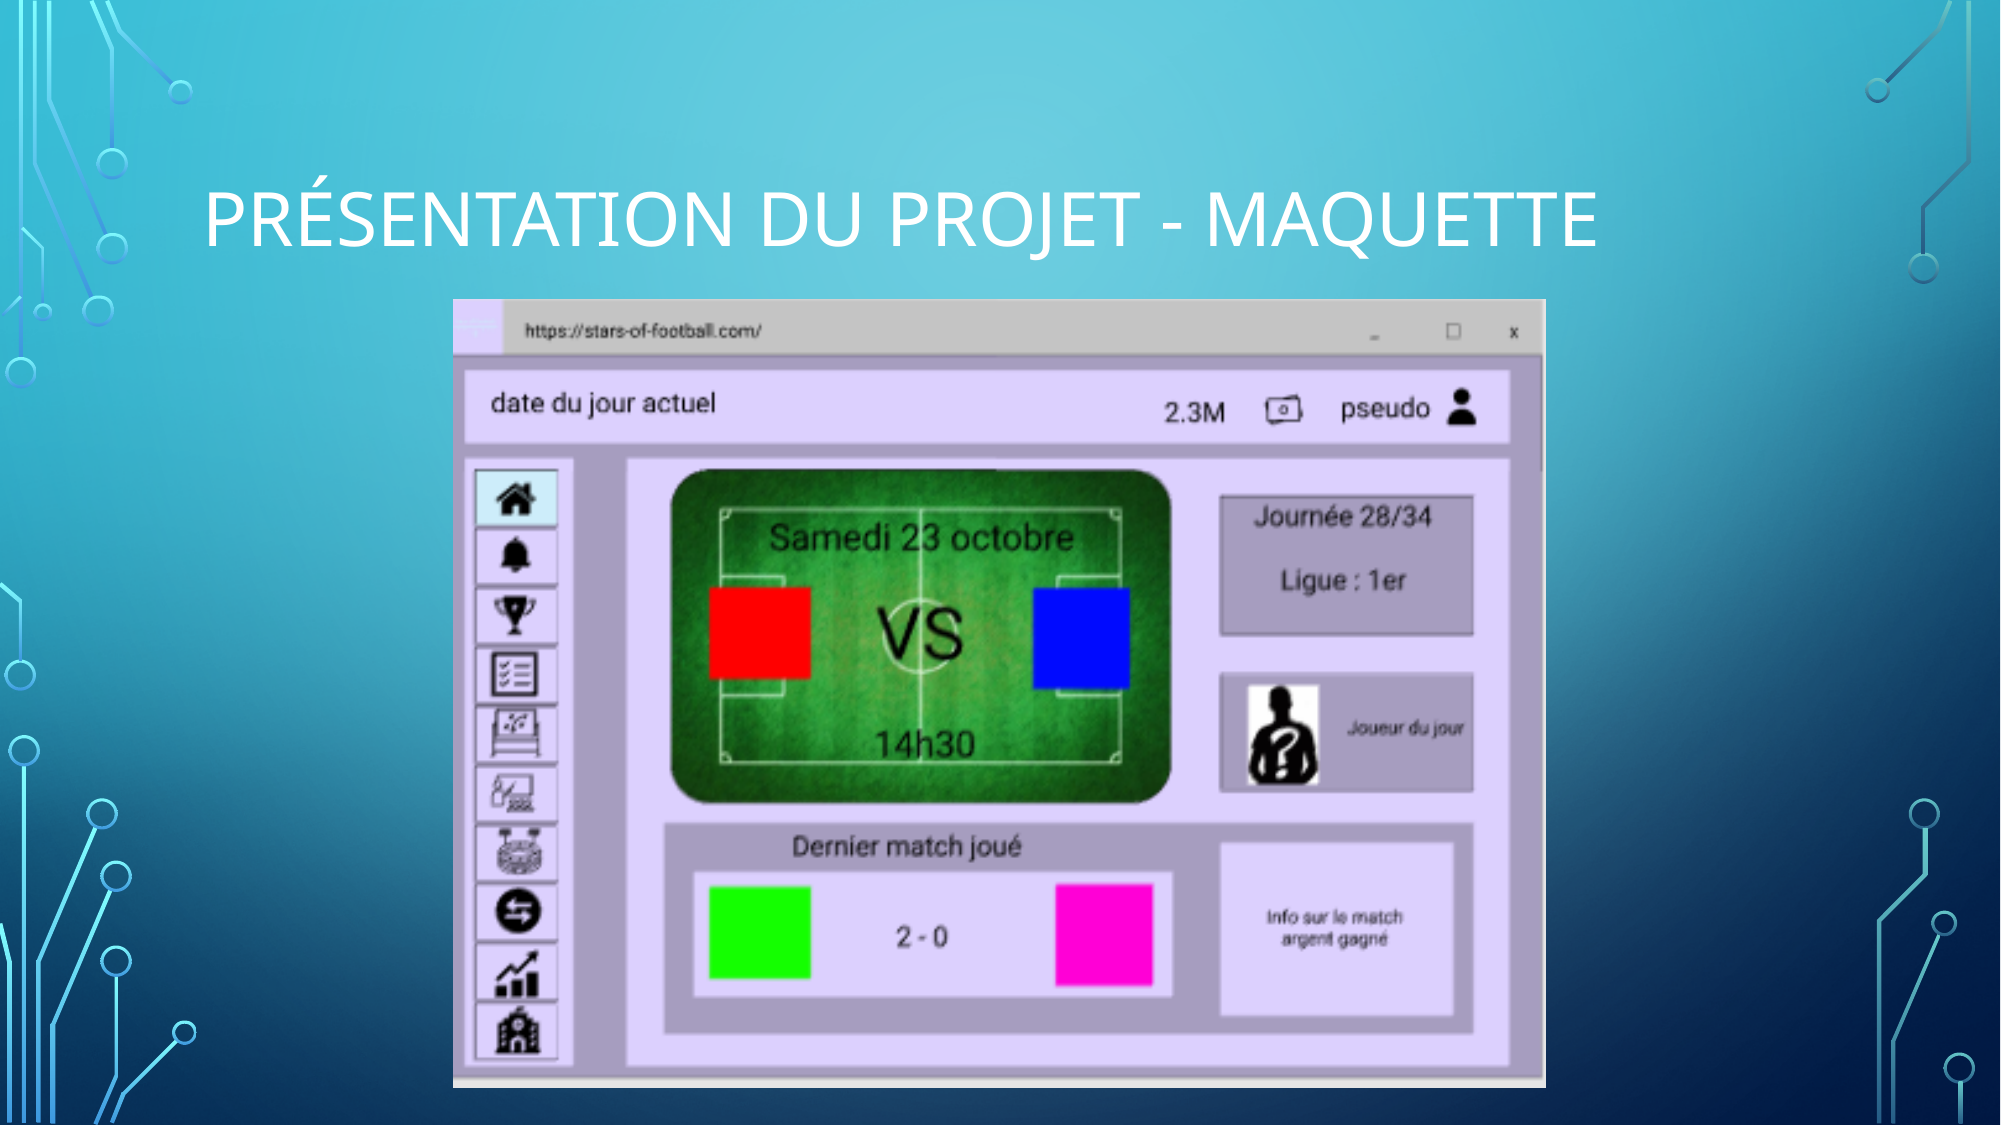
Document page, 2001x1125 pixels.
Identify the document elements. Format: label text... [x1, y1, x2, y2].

picture [453, 299, 1546, 1088]
title Présentation du projet - maquette [187, 101, 1813, 344]
